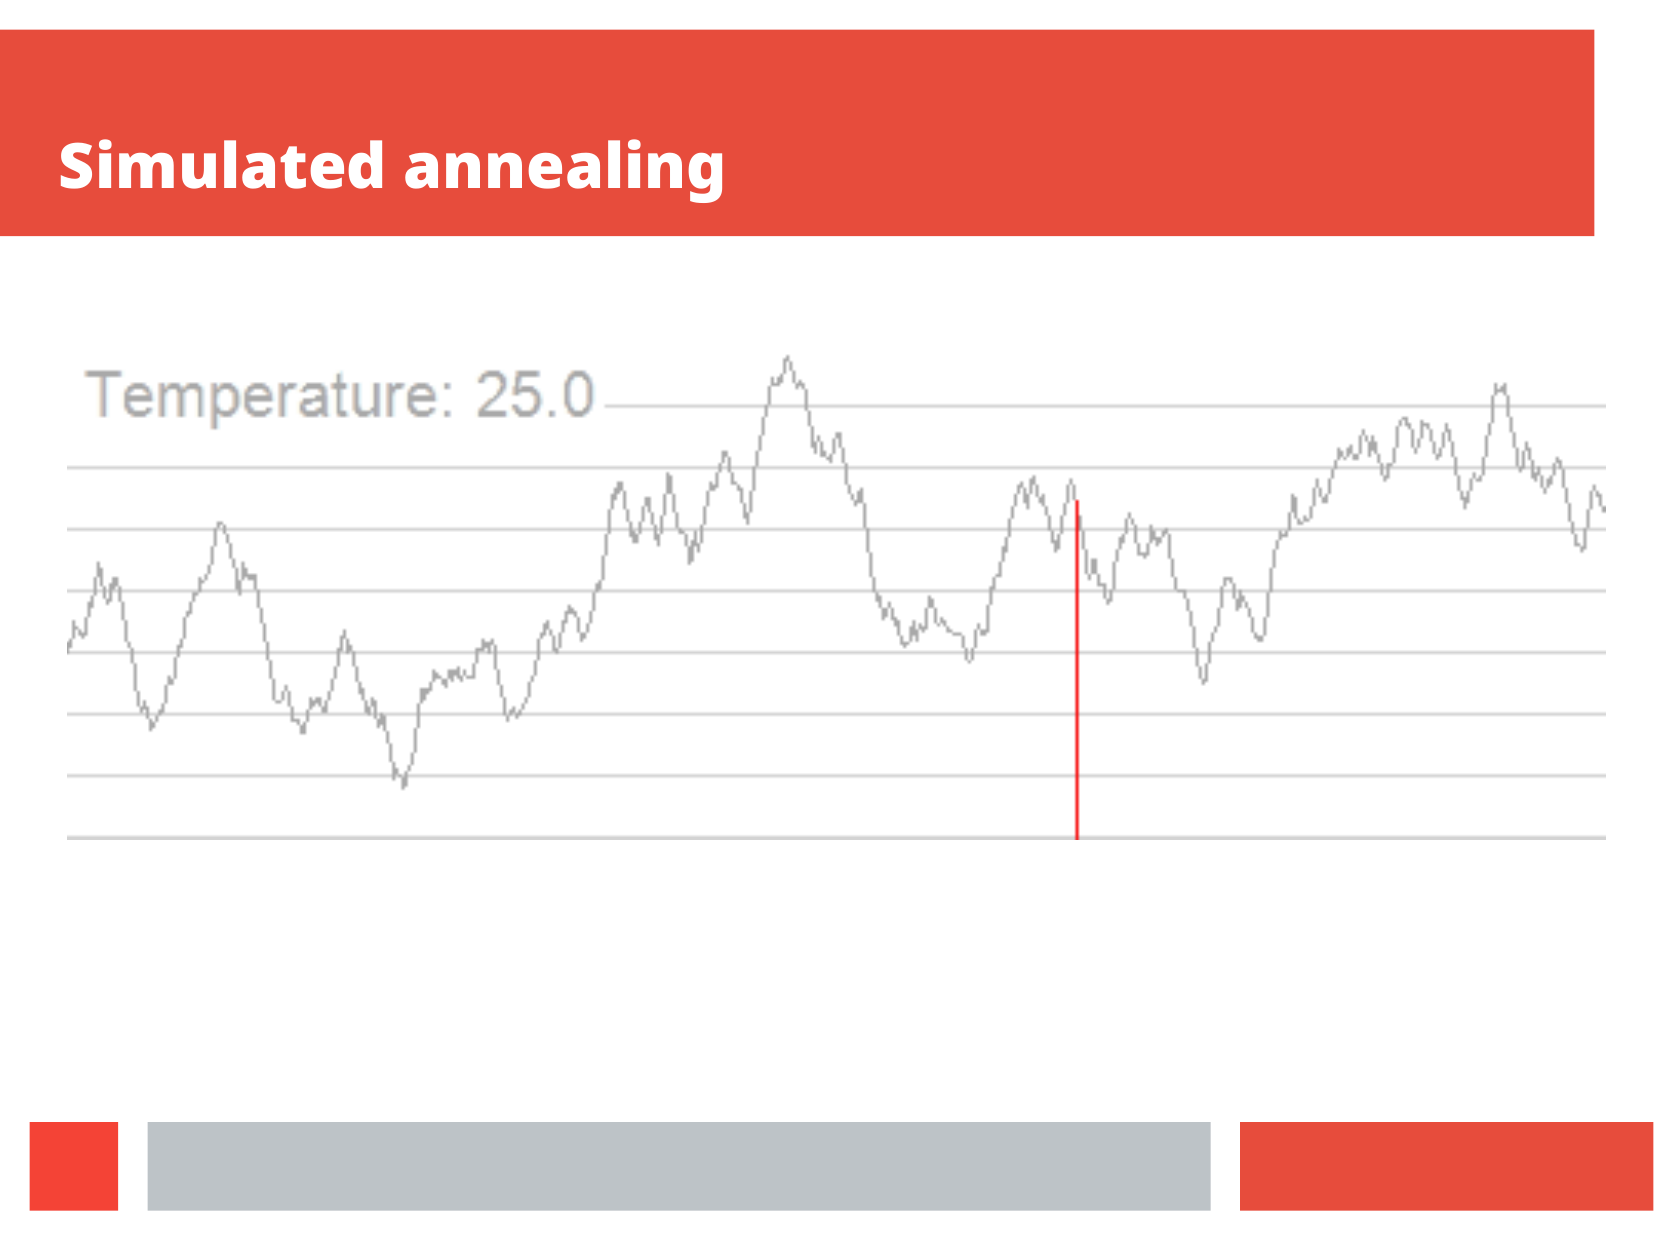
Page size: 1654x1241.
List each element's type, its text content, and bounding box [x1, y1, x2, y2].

title Simulated annealing [59, 59, 1595, 207]
picture [67, 344, 1606, 841]
